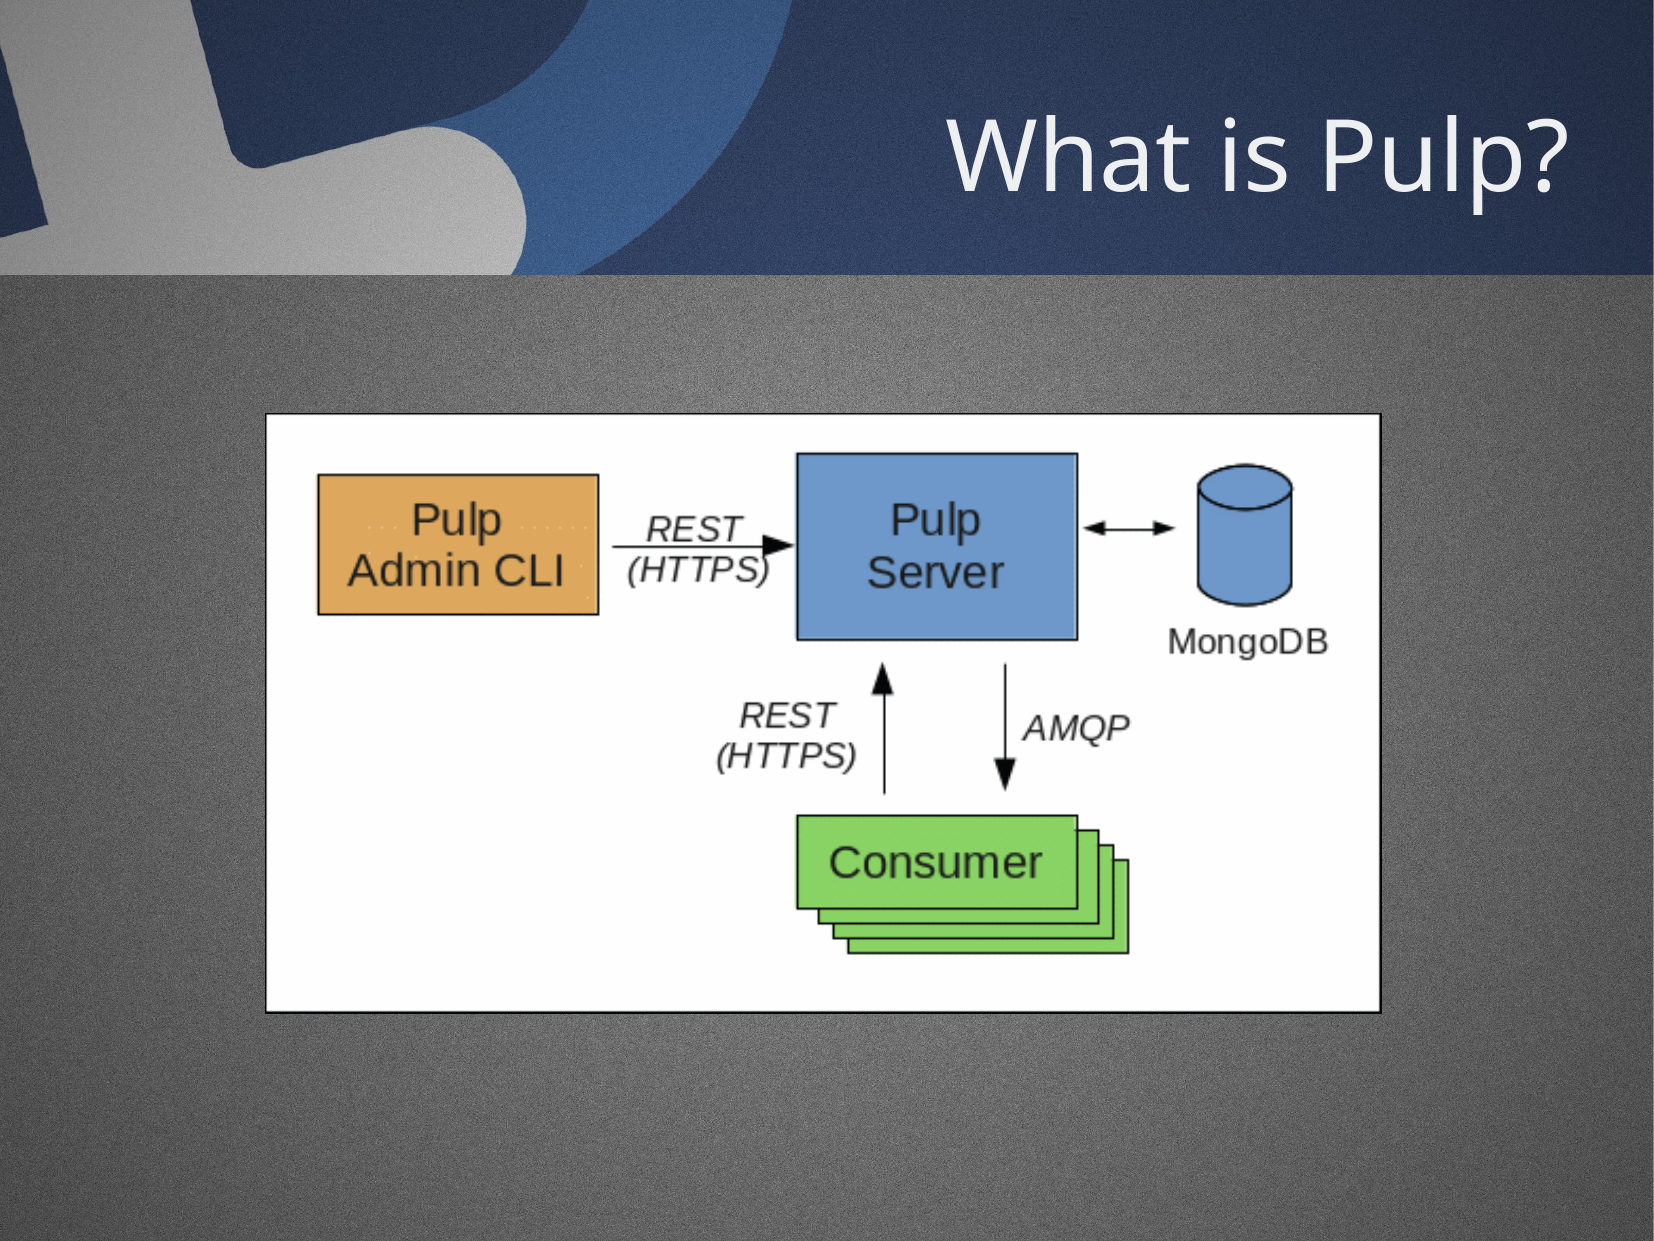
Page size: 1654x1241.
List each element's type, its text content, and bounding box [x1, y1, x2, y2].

title What is Pulp? [82, 49, 1571, 257]
picture [0, 0, 1654, 1241]
